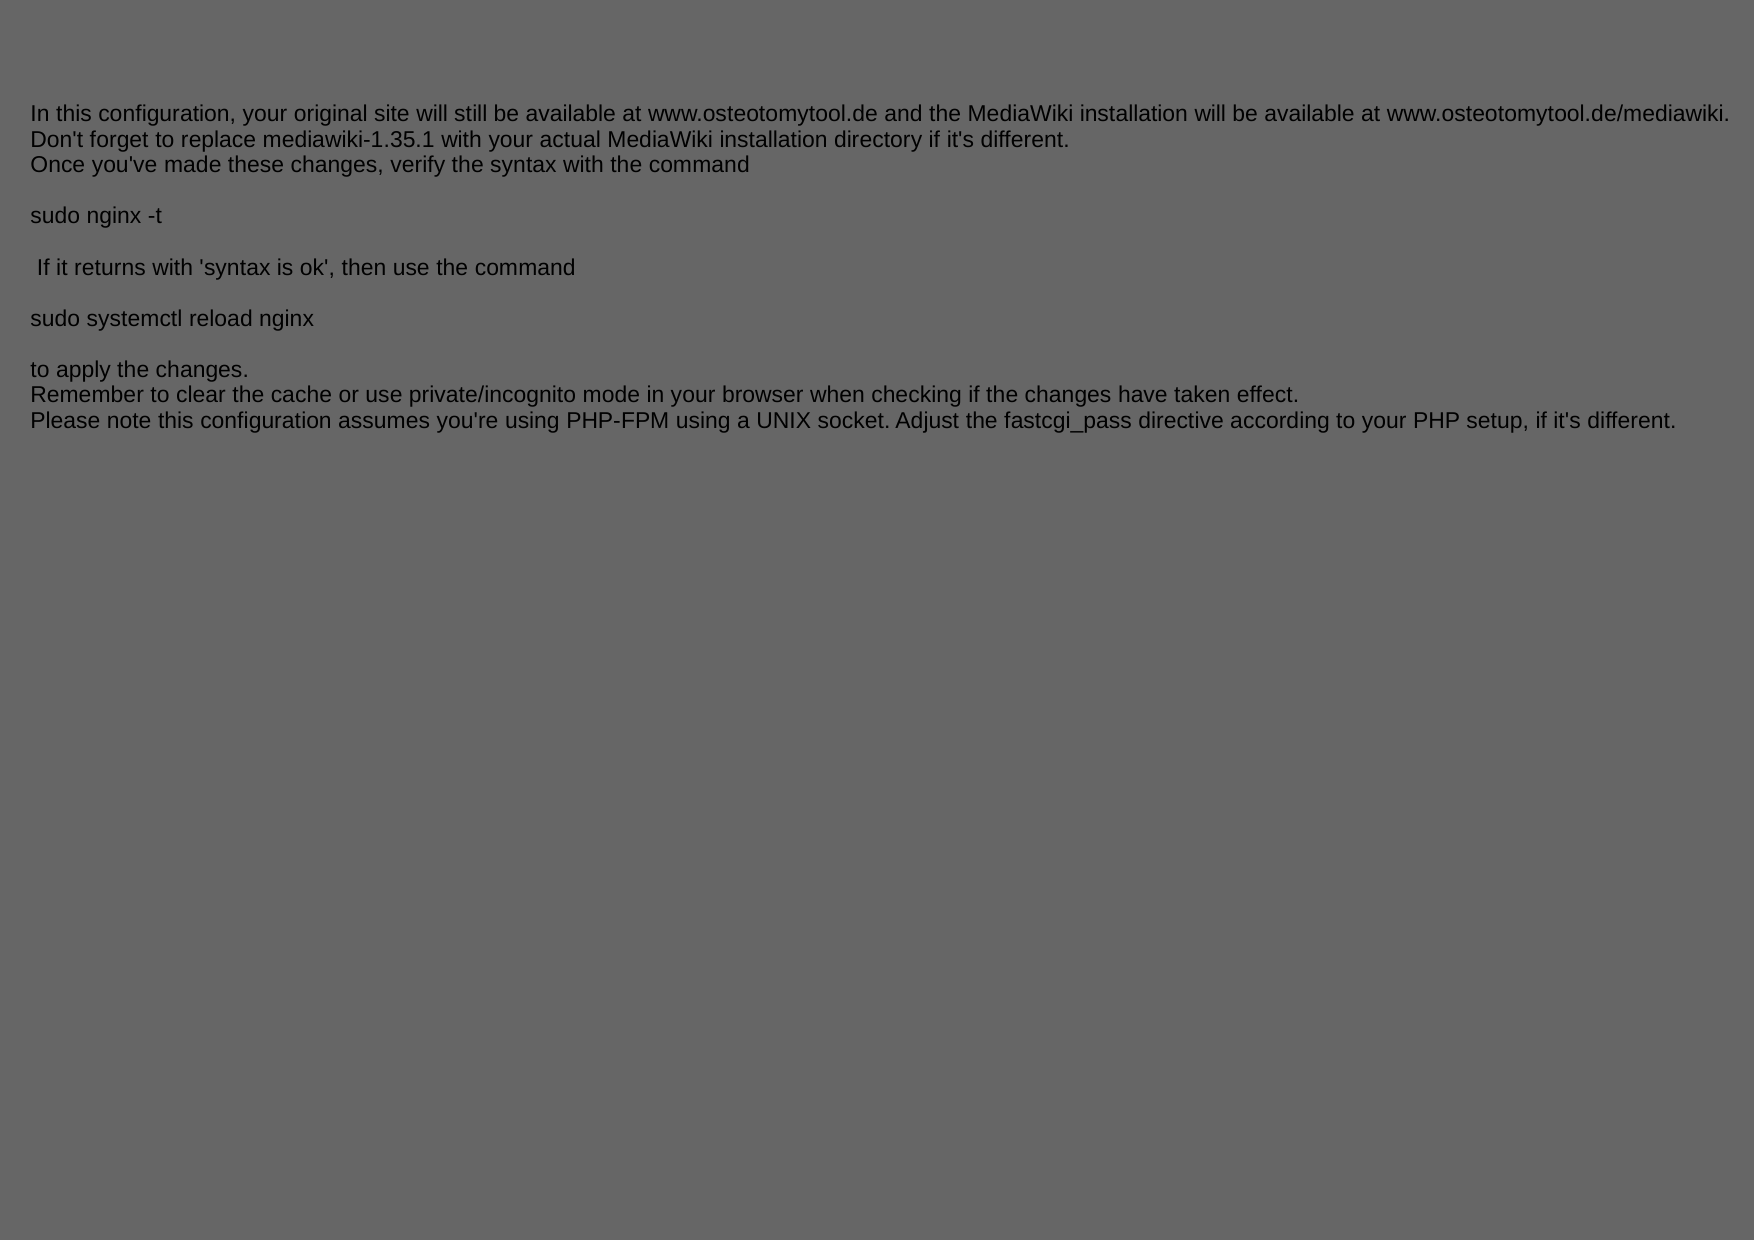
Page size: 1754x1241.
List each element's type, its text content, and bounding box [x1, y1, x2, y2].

text_box In this configuration, your original site will still be available at www.osteotomytool.de and the MediaWiki installation will be available at www.osteotomytool.de/mediawiki. Don't forget to replace mediawiki-1.35.1 with your actual MediaWiki installation directory if it's different. Once you've made these changes, verify the syntax with the command sudo nginx -t If it returns with 'syntax is ok', then use the command sudo systemctl reload nginx to apply the changes. Remember to clear the cache or use private/incognito mode in your browser when checking if the changes have taken effect. Please note this configuration assumes you're using PHP-FPM using a UNIX socket. Adjust the fastcgi_pass directive according to your PHP setup, if it's different. [15, 93, 1747, 466]
